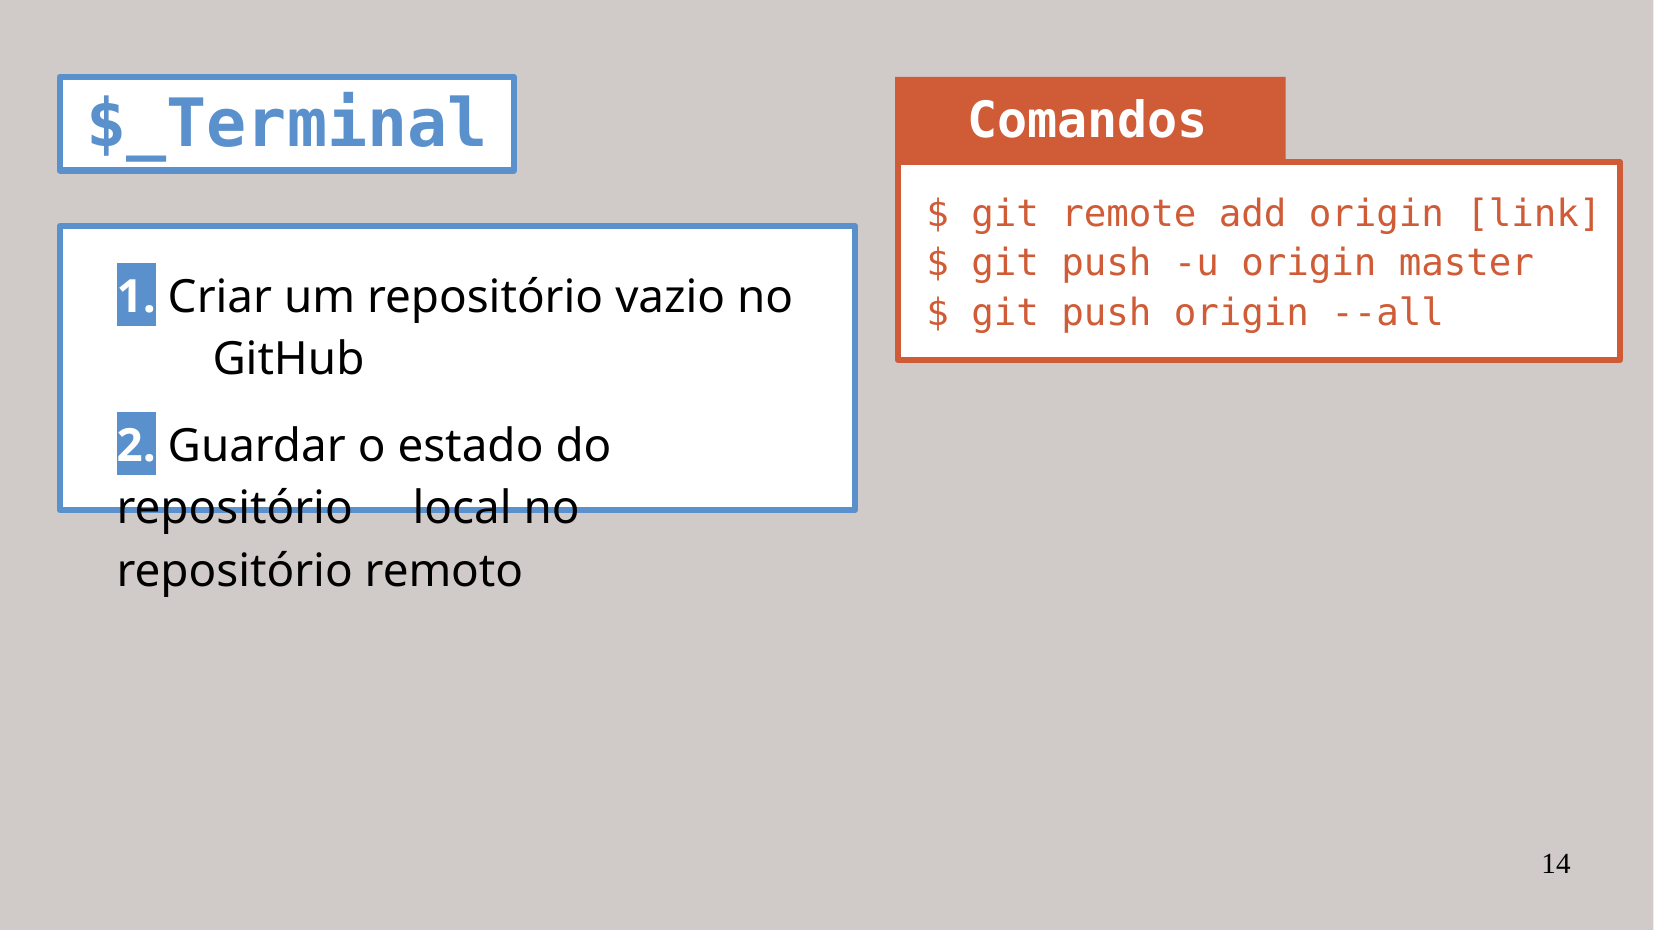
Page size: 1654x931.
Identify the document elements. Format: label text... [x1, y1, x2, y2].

text_box [895, 76, 1620, 361]
text_box $_Terminal [71, 76, 504, 170]
text_box [59, 76, 514, 171]
text_box $ git remote add origin [link] $ git push -u origin master $ git push origin --all [911, 184, 1630, 583]
text_box 1. Criar um repositório vazio no GitHub 2. Guardar o estado do repositório local no repositório remoto [101, 255, 826, 524]
text_box [59, 225, 856, 511]
text_box Comandos [892, 83, 1283, 177]
